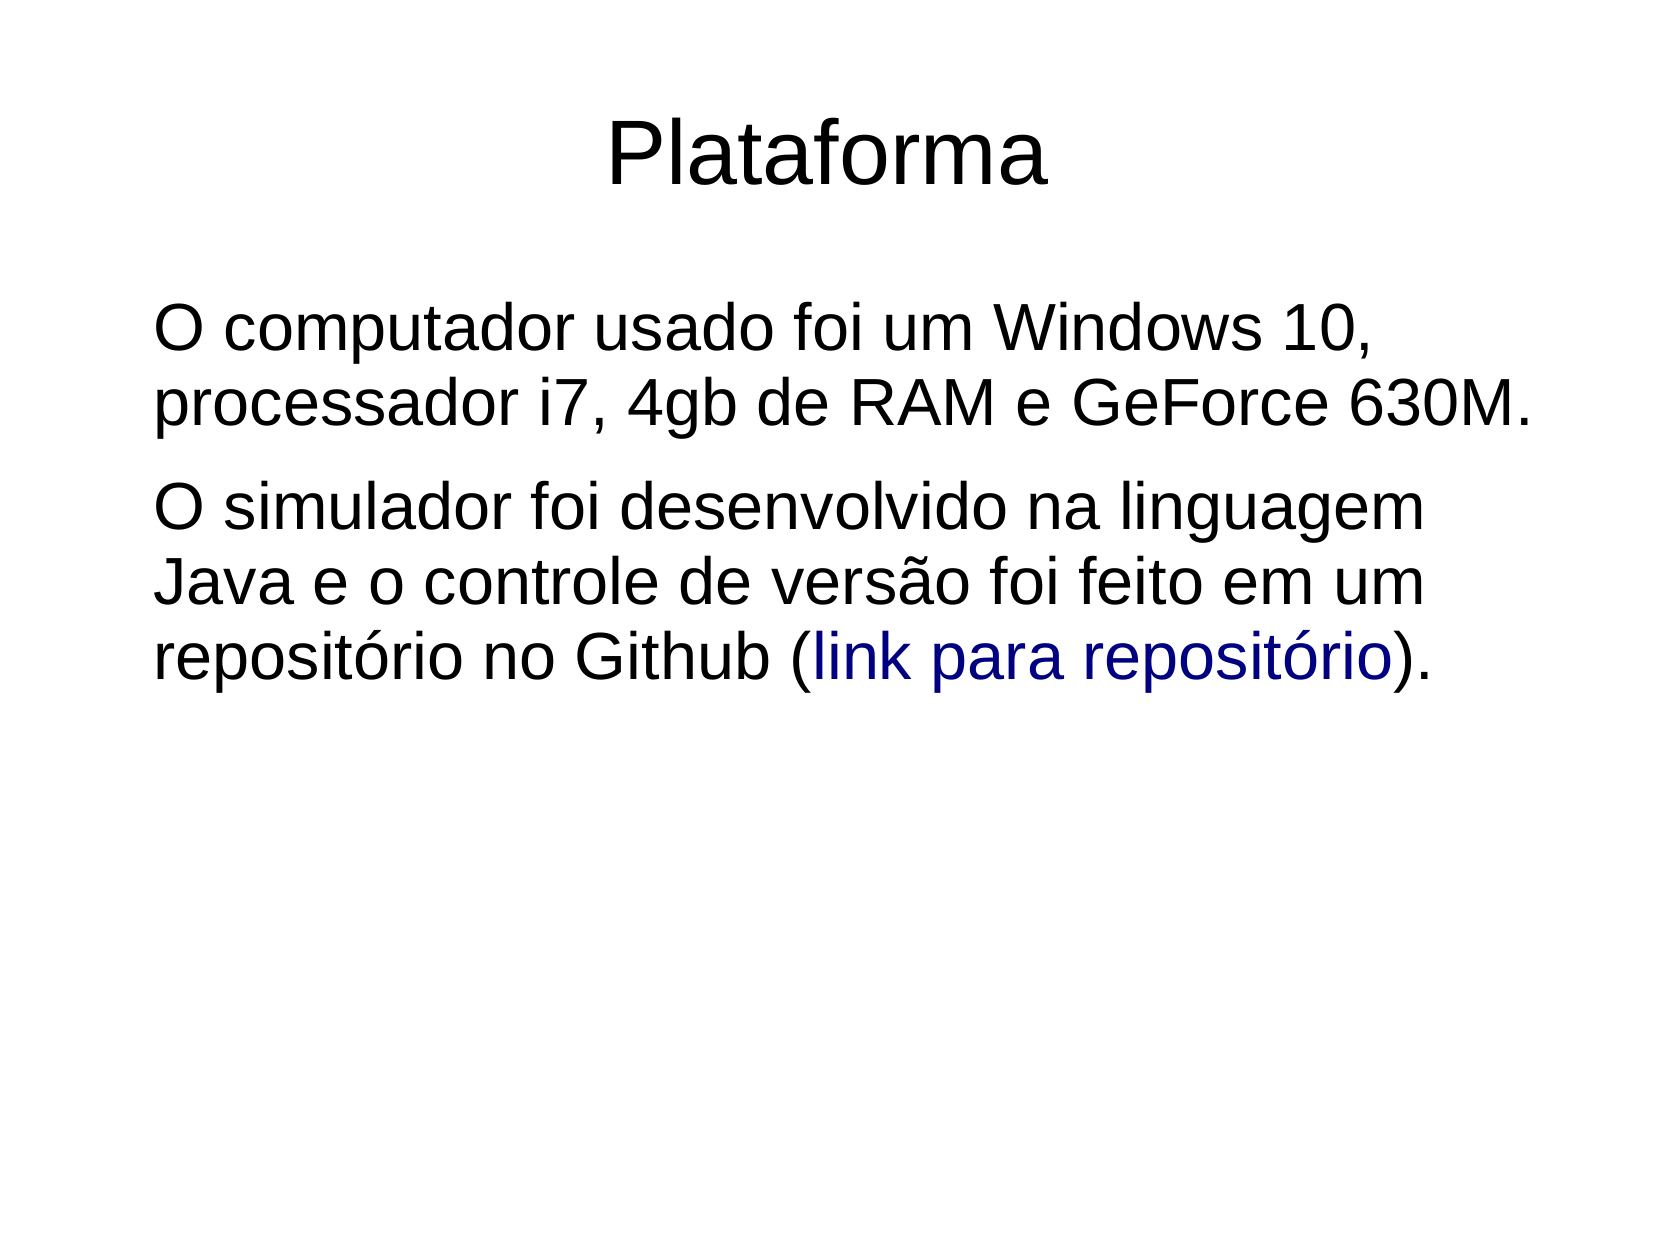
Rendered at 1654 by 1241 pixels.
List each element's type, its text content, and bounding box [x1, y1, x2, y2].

title Plataforma [82, 49, 1571, 257]
list O computador usado foi um Windows 10, processador i7, 4gb de RAM e GeForce 630M. O simulador foi desenvolvido na linguagem Java e o controle de versão foi feito em um repositório no Github (link para repositório). [82, 290, 1571, 1010]
